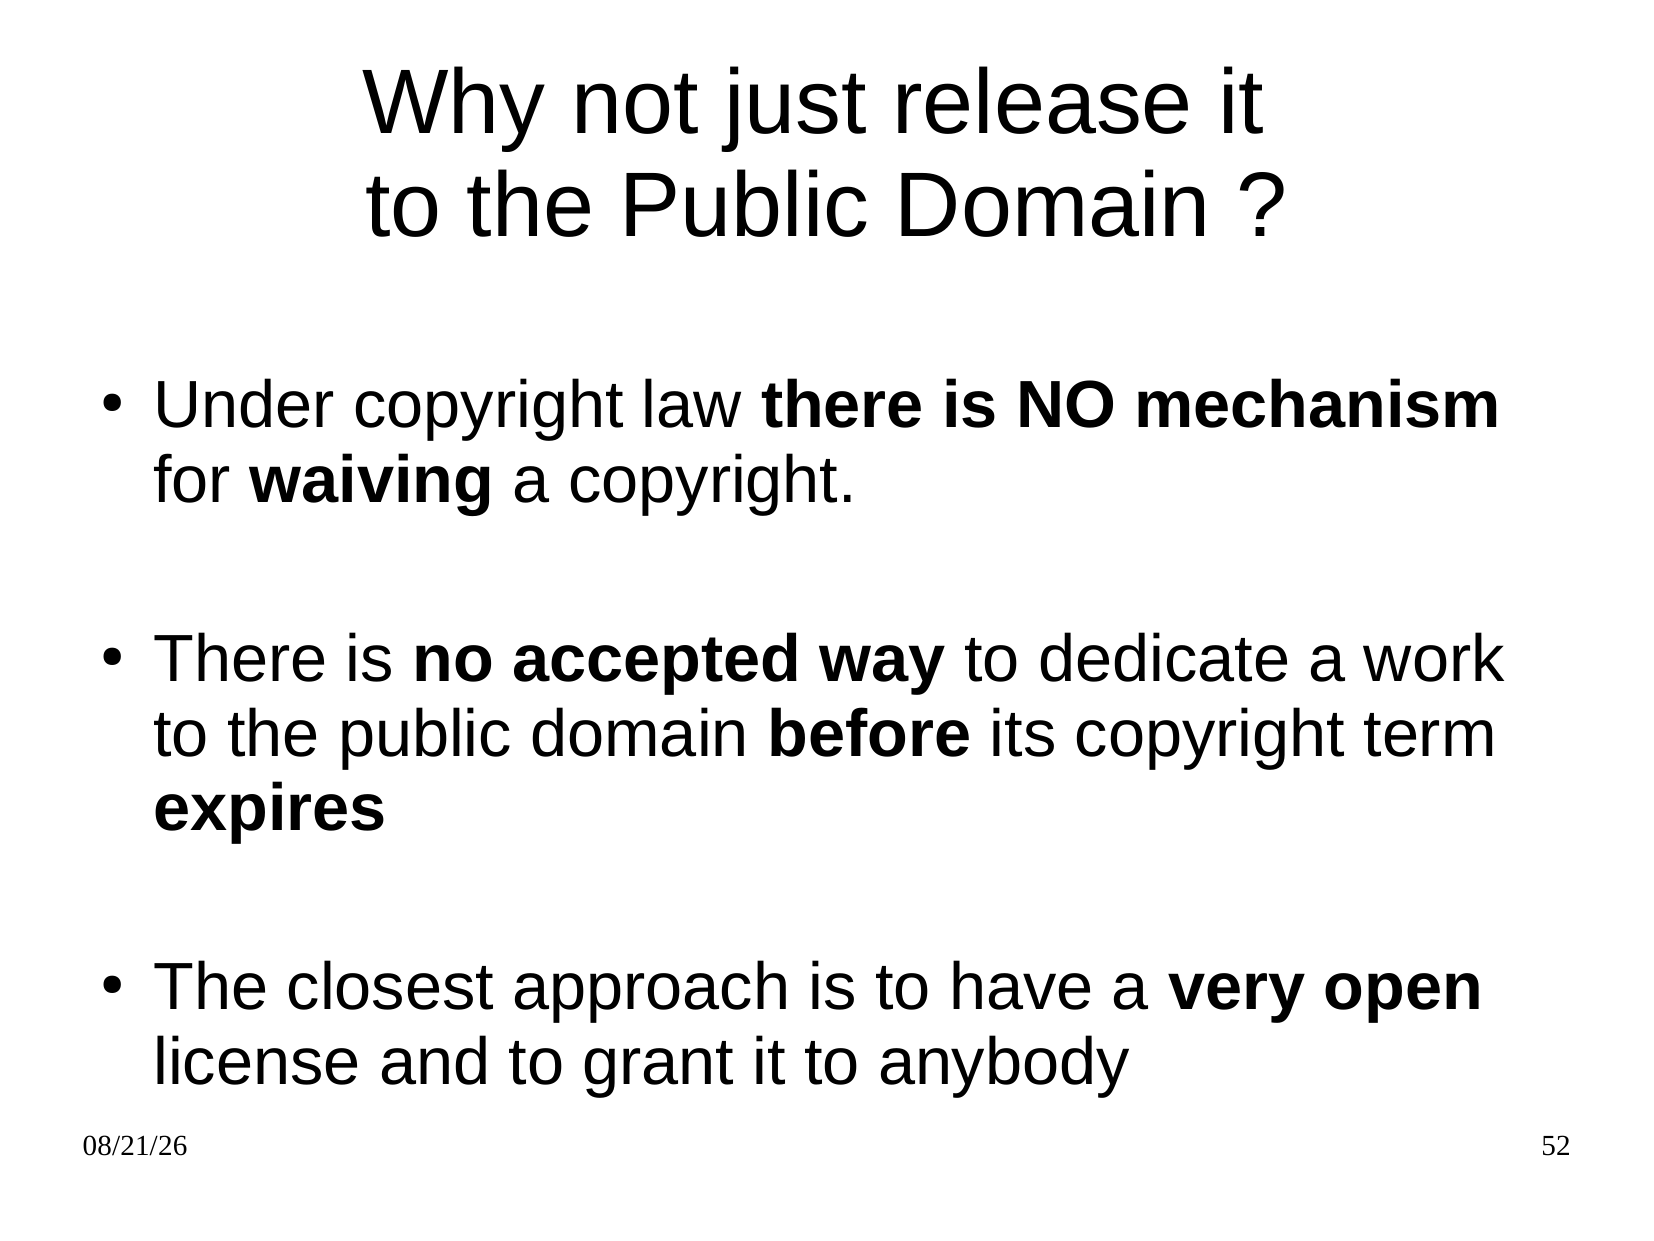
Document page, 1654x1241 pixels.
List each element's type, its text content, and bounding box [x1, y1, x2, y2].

list Under copyright law there is NO mechanism for waiving a copyright. There is no accepted way to dedicate a work to the public domain before its copyright term expires The closest approach is to have a very open license and to grant it to anybody [82, 366, 1571, 1099]
title Why not just release it to the Public Domain ? [82, 41, 1571, 265]
